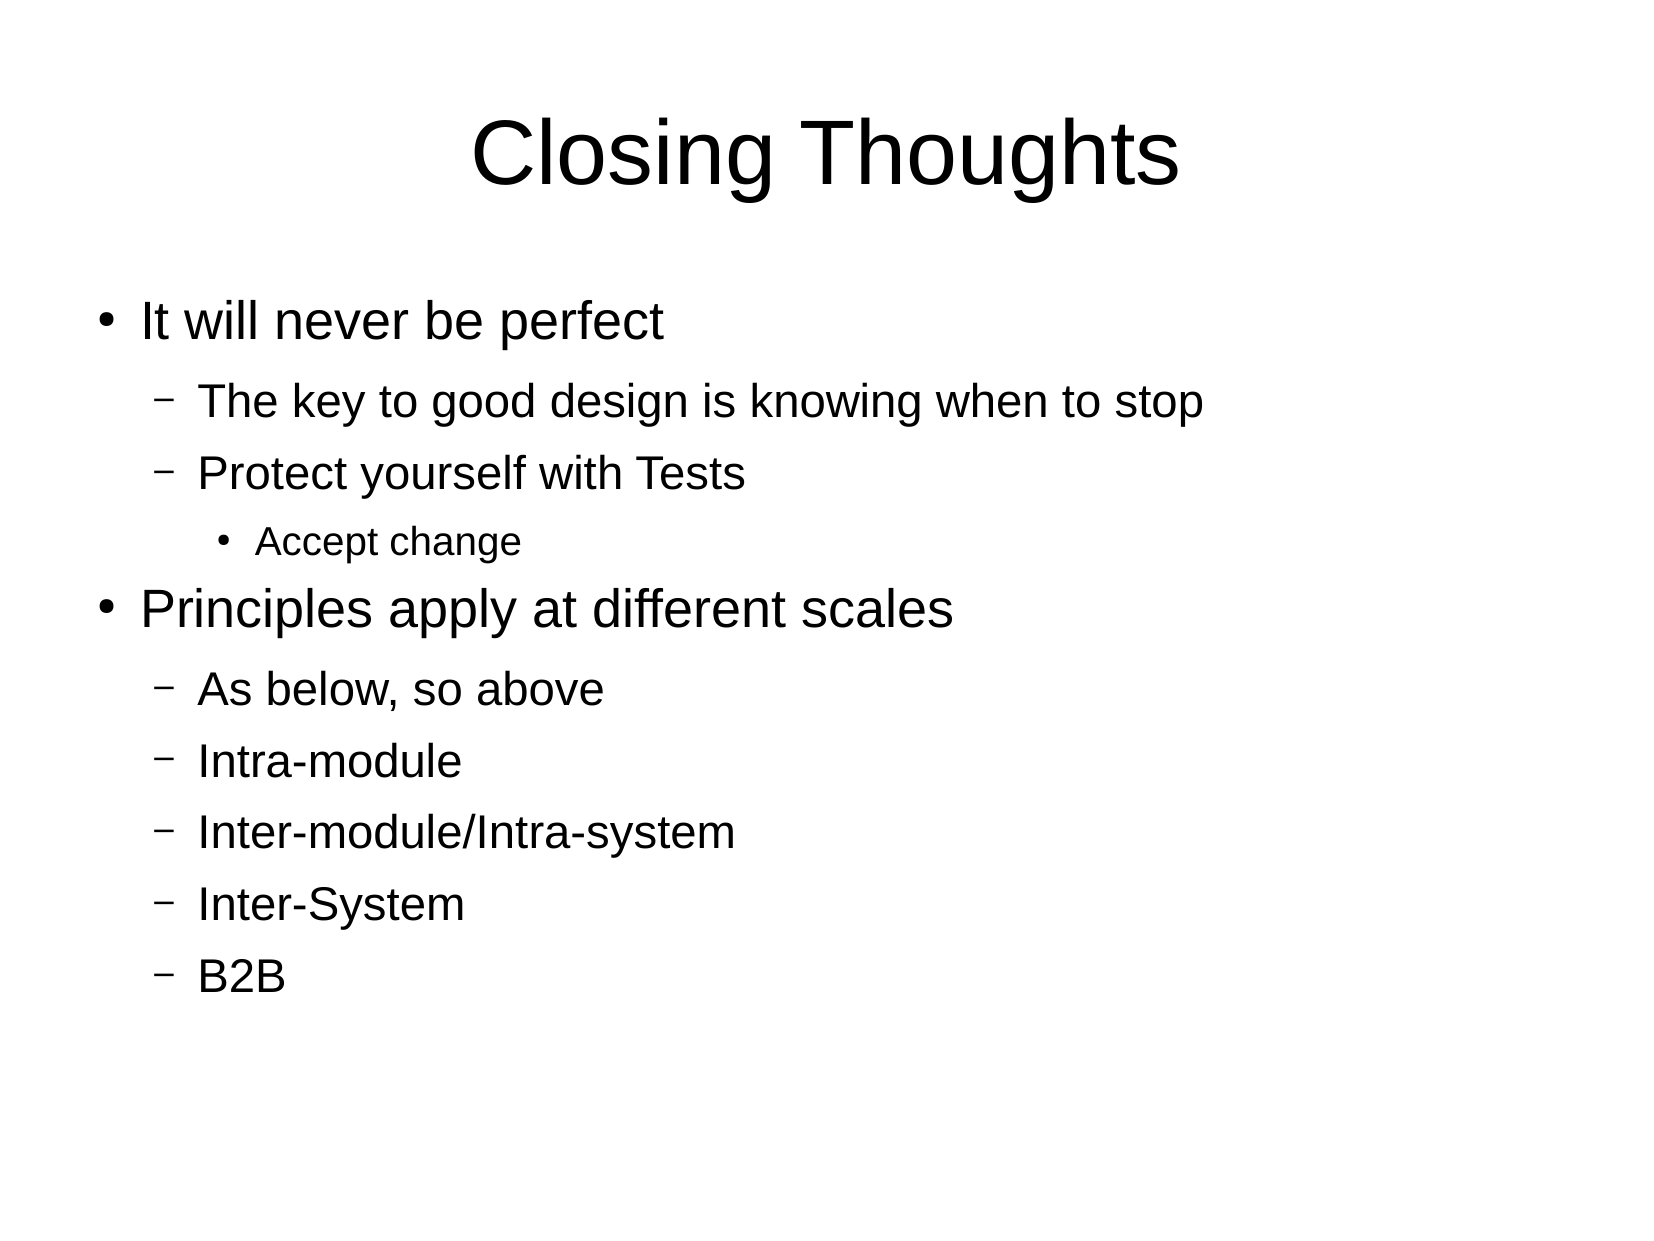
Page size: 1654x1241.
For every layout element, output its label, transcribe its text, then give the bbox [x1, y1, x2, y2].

title Closing Thoughts [82, 49, 1571, 257]
list It will never be perfect The key to good design is knowing when to stop Protect yourself with Tests Accept change Principles apply at different scales As below, so above Intra-module Inter-module/Intra-system Inter-System B2B [82, 290, 1538, 1010]
